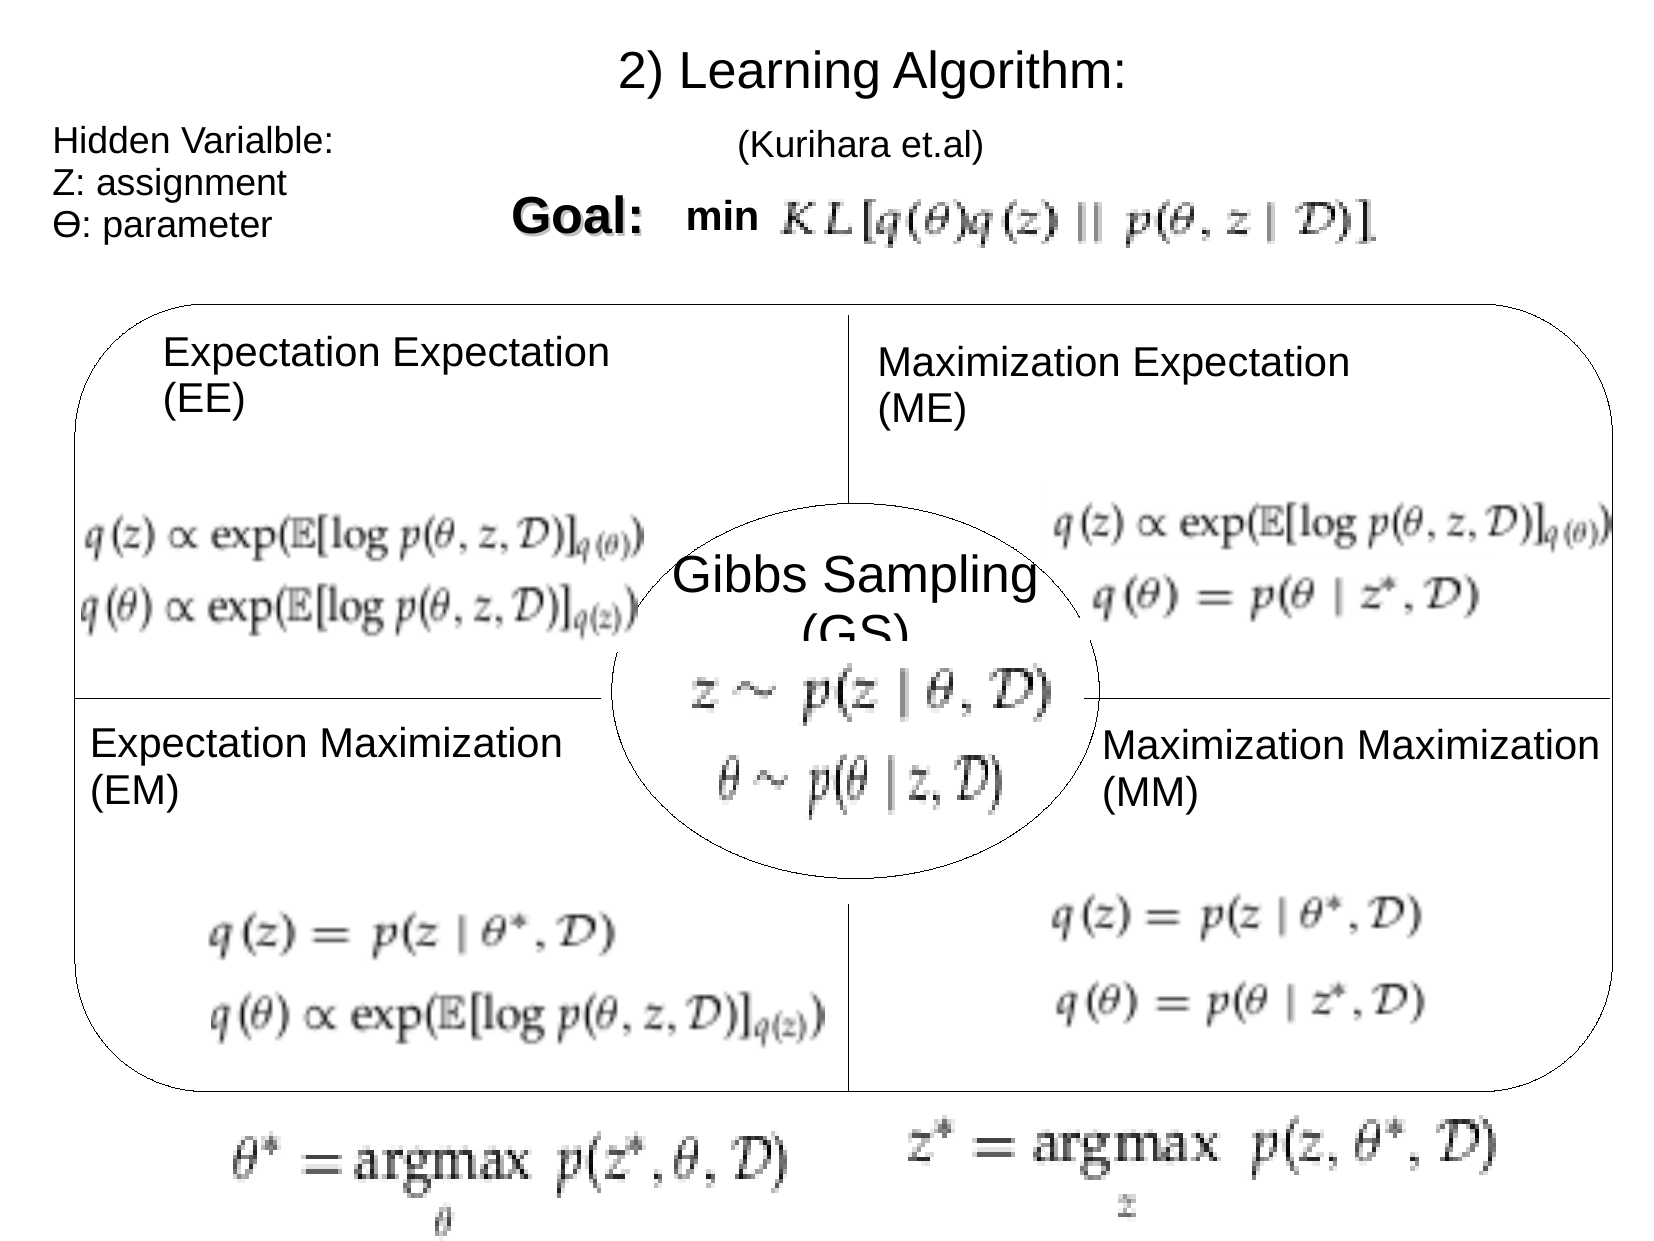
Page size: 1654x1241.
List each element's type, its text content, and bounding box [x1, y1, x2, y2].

text_box (Kurihara et.al) [722, 116, 1023, 178]
text_box Maximization Expectation (ME) [862, 331, 1576, 451]
text_box Maximization Maximization (MM) [1087, 714, 1654, 886]
picture [225, 1098, 792, 1241]
text_box Expectation Expectation (EE) [147, 320, 861, 492]
picture [207, 902, 826, 1060]
picture [684, 641, 1051, 830]
text_box Expectation Maximization (EM) [75, 712, 788, 884]
picture [1046, 483, 1612, 557]
text_box Goal: [496, 179, 722, 262]
text_box [74, 304, 1613, 1092]
text_box Gibbs Sampling (GS) [611, 503, 1100, 879]
picture [1050, 884, 1426, 960]
text_box Hidden Varialble: Z: assignment Ө: parameter [37, 112, 376, 267]
text_box min [722, 185, 784, 255]
picture [900, 1091, 1501, 1241]
picture [77, 495, 644, 569]
picture [732, 175, 1376, 255]
picture [1044, 965, 1436, 1045]
picture [1080, 558, 1491, 640]
picture [81, 570, 638, 652]
text_box 2) Learning Algorithm: [603, 33, 1313, 114]
